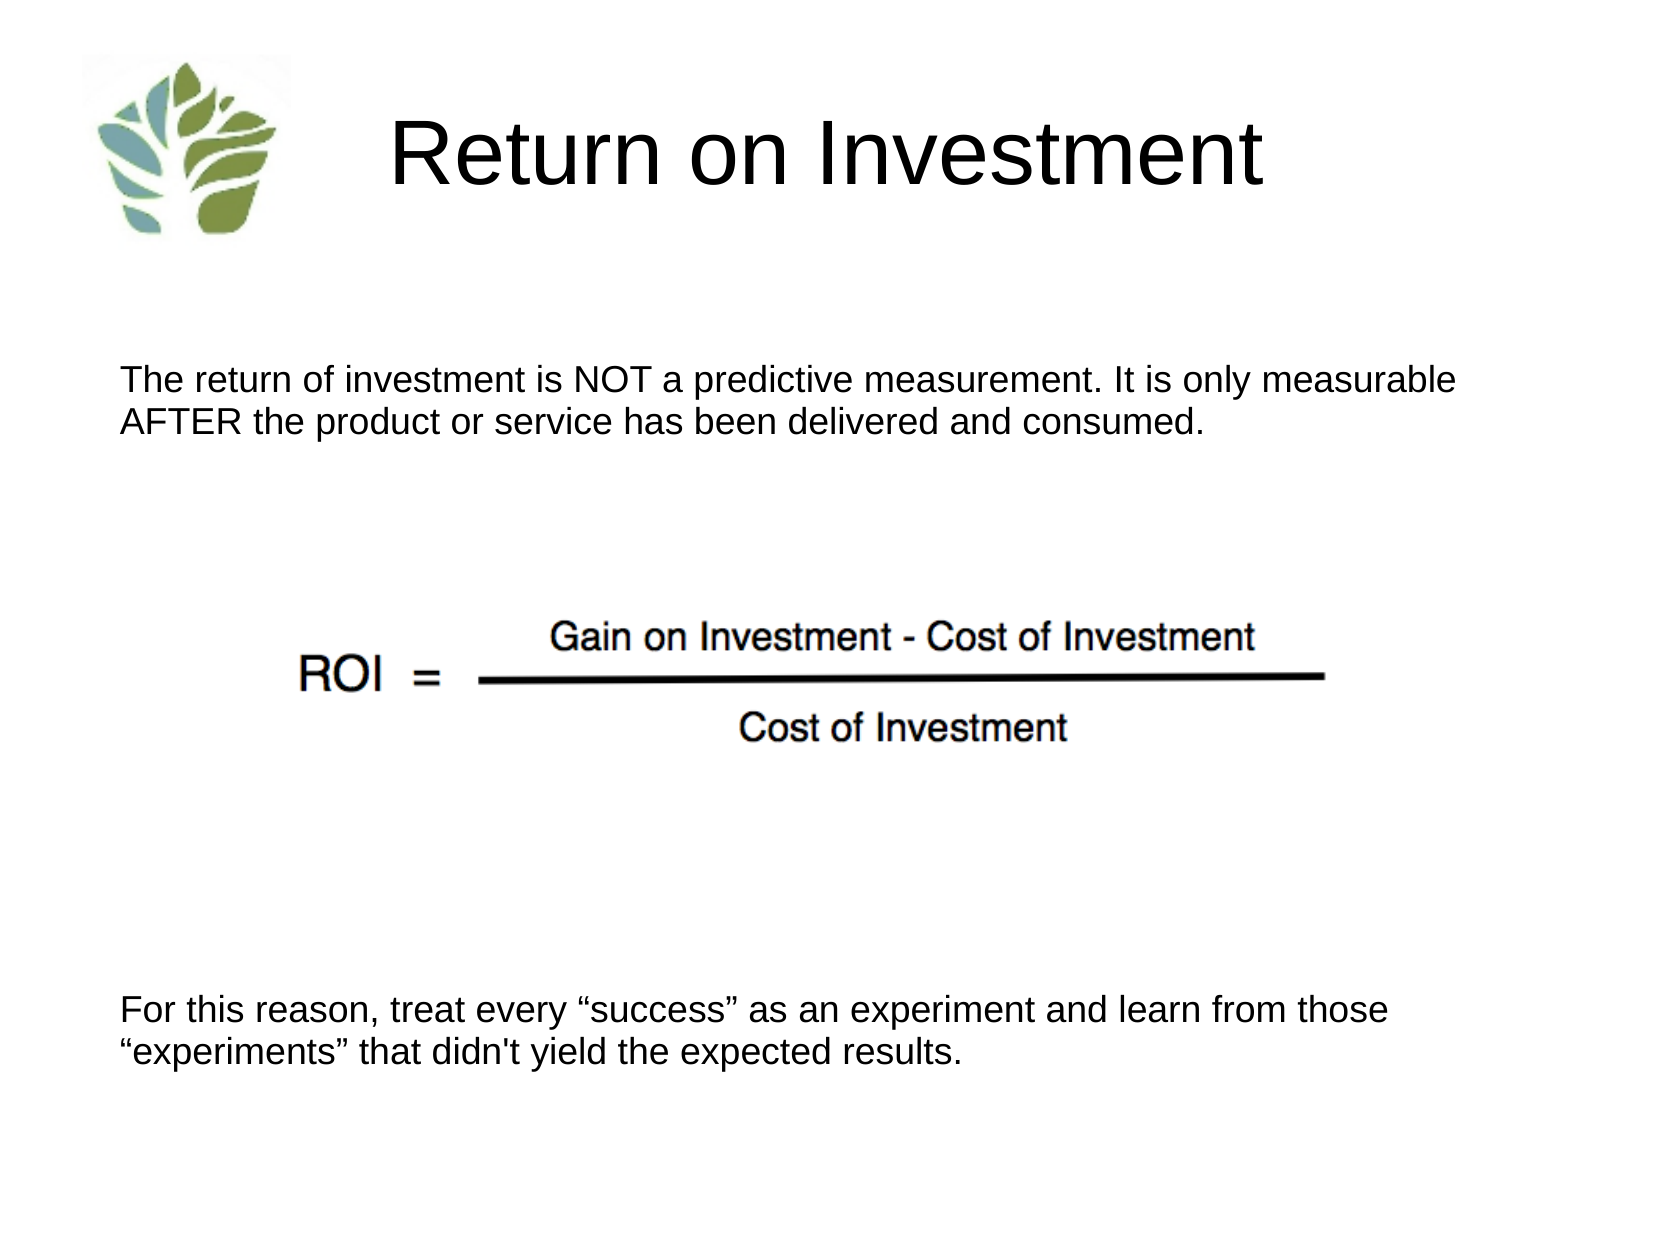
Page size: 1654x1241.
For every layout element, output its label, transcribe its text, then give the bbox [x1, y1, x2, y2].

picture [82, 49, 291, 258]
text_box The return of investment is NOT a predictive measurement. It is only measurable AFTER the product or service has been delivered and consumed. [105, 350, 1546, 481]
text_box For this reason, treat every “success” as an experiment and learn from those “experiments” that didn't yield the expected results. [105, 980, 1546, 1111]
picture [255, 602, 1368, 766]
title Return on Investment [291, 49, 1571, 257]
